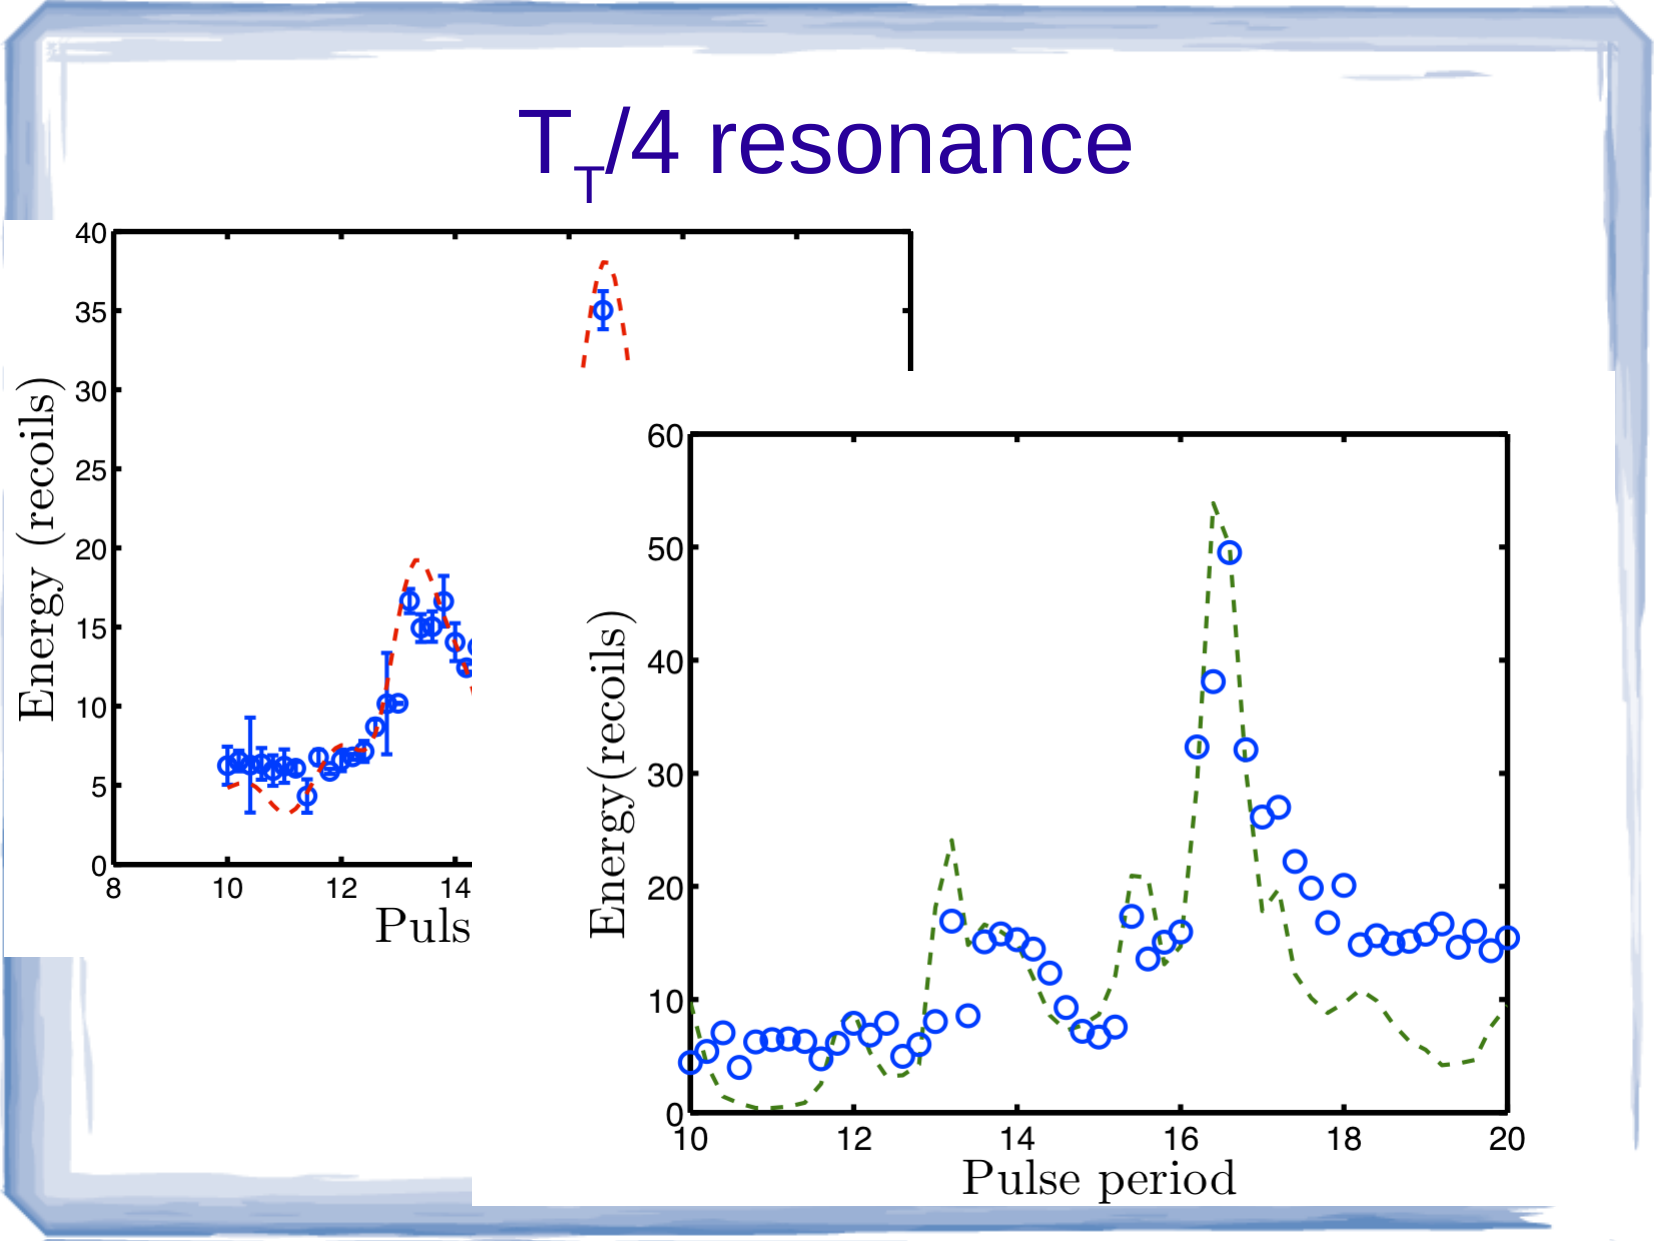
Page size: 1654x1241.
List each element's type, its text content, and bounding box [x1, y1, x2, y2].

picture [0, 0, 1654, 1241]
title TT/4 resonance [82, 49, 1571, 257]
